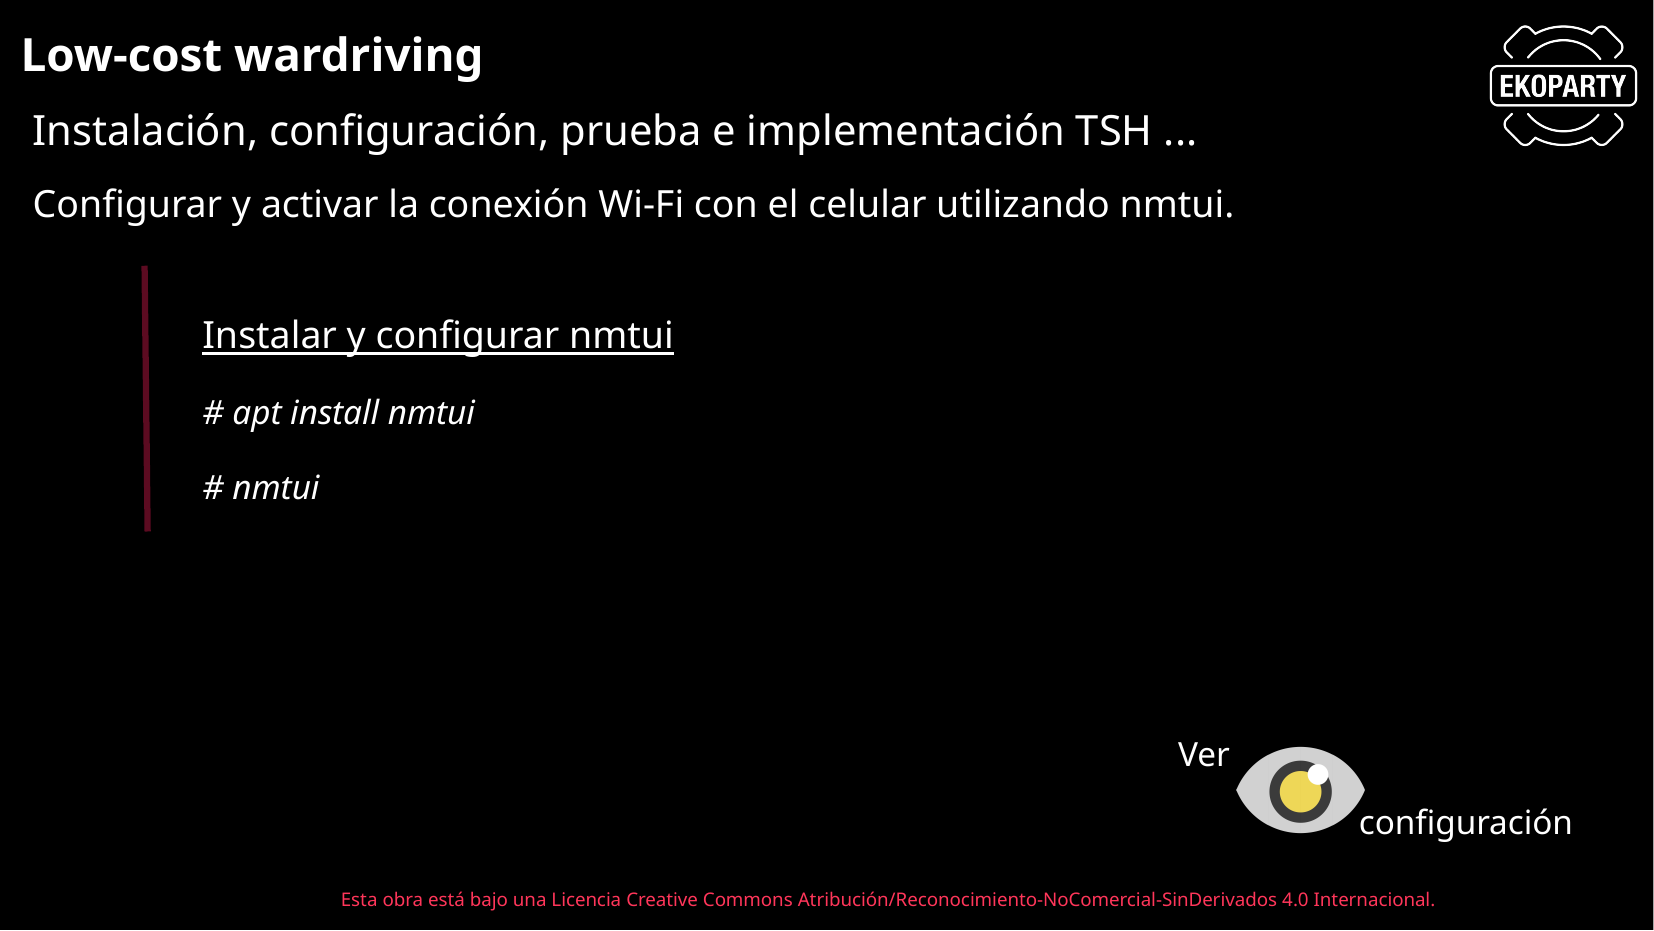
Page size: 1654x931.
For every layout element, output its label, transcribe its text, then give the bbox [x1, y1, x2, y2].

text_box Instalación, configuración, prueba e implementación TSH ... [17, 93, 1472, 162]
text_box Esta obra está bajo una Licencia Creative Commons Atribución/Reconocimiento-NoComercial-SinDerivados 4.0 Internacional. [326, 878, 1654, 917]
picture [1476, 0, 1654, 178]
text_box Low-cost wardriving [5, 15, 1476, 88]
picture [1236, 726, 1365, 854]
text_box configuración [1344, 791, 1625, 859]
text_box Configurar y activar la conexión Wi-Fi con el celular utilizando nmtui. [17, 170, 1472, 238]
text_box Ver [1163, 724, 1267, 792]
text_box Instalar y configurar nmtui # apt install nmtui # nmtui [187, 301, 1575, 506]
